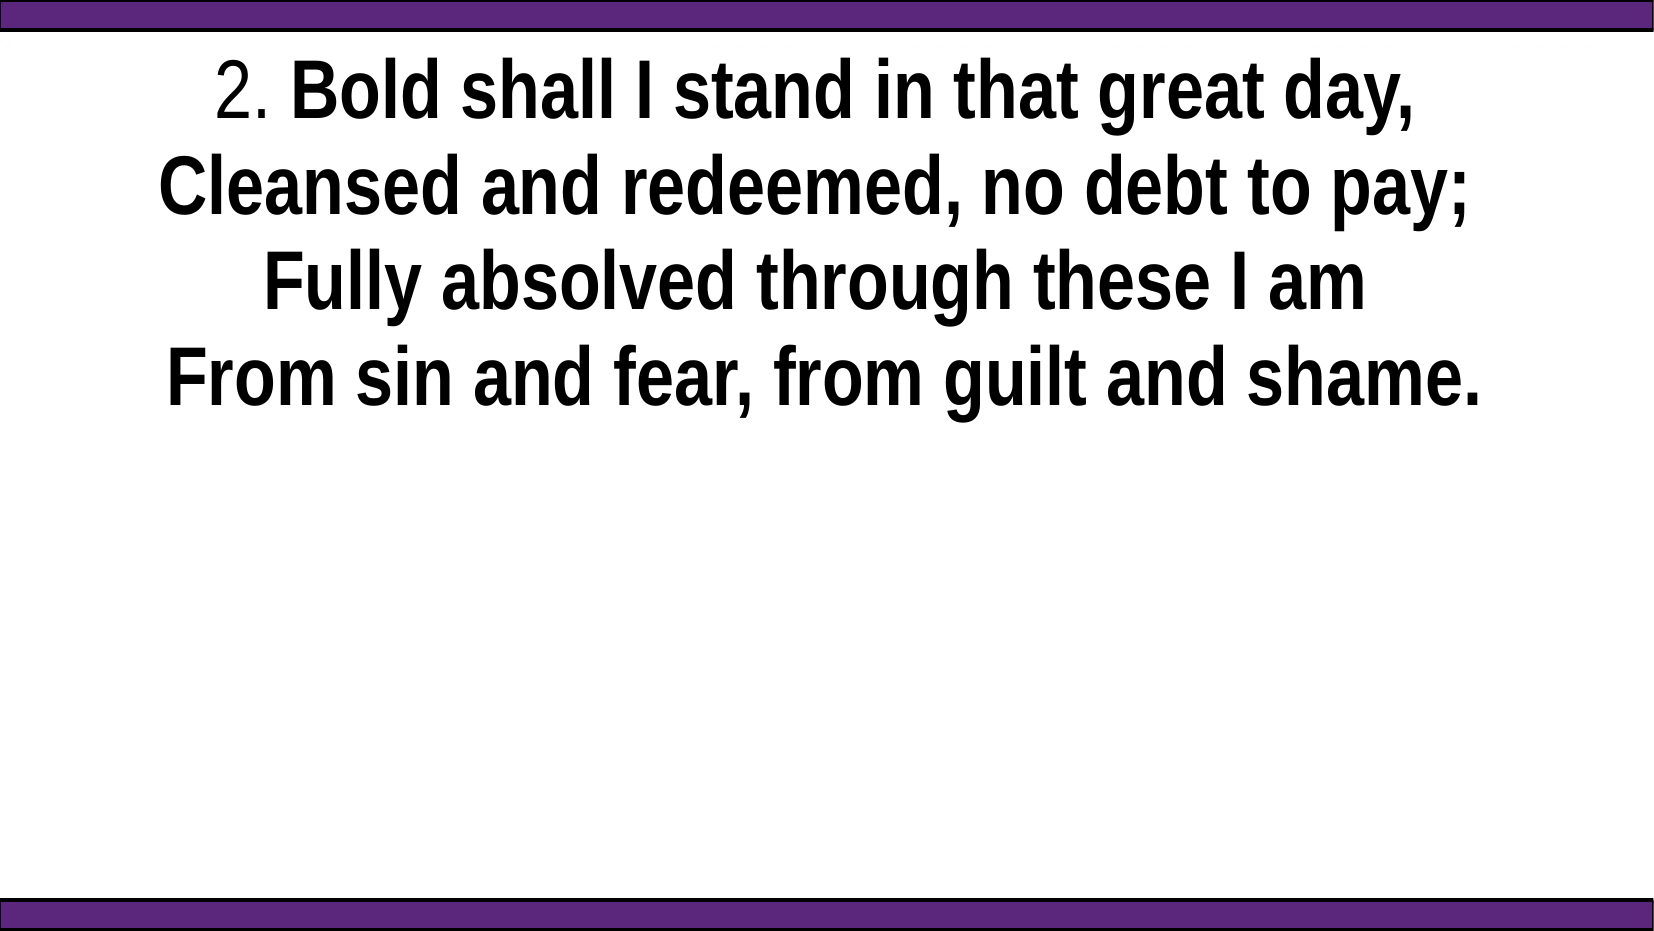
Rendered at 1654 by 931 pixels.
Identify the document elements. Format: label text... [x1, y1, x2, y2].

text_box [0, 900, 1654, 931]
text_box [0, 0, 1654, 31]
picture [0, 31, 1654, 900]
text_box 2. Bold shall I stand in that great day, Cleansed and redeemed, no debt to pay; Fully absolved through these I am From sin and fear, from guilt and shame. [60, 33, 1591, 432]
